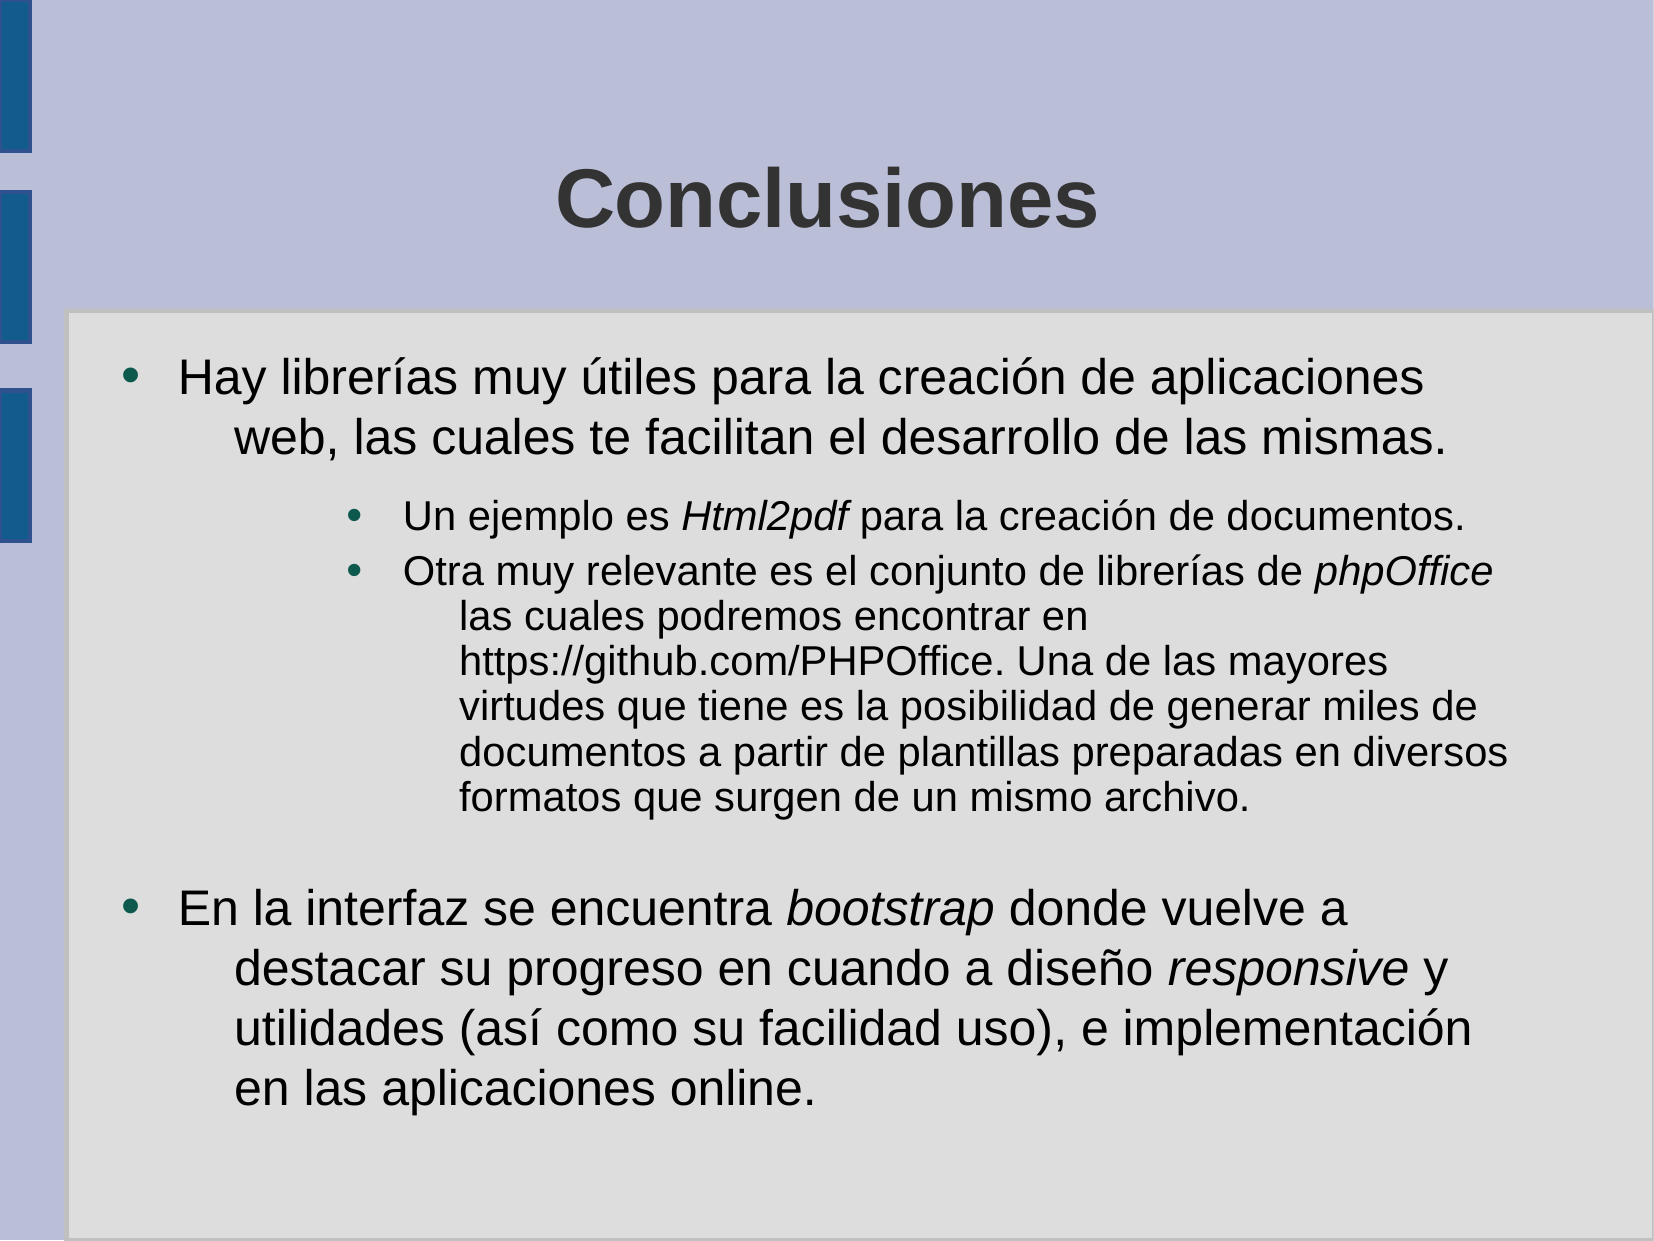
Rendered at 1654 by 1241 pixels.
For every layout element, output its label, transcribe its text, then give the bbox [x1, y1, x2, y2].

title Conclusiones [121, 91, 1534, 299]
list Hay librerías muy útiles para la creación de aplicaciones web, las cuales te facilitan el desarrollo de las mismas. Un ejemplo es Html2pdf para la creación de documentos. Otra muy relevante es el conjunto de librerías de phpOffice las cuales podremos encontrar en https://github.com/PHPOffice. Una de las mayores virtudes que tiene es la posibilidad de generar miles de documentos a partir de plantillas preparadas en diversos formatos que surgen de un mismo archivo. En la interfaz se encuentra bootstrap donde vuelve a destacar su progreso en cuando a diseño responsive y utilidades (así como su facilidad uso), e implementación en las aplicaciones online. [121, 344, 1534, 1127]
